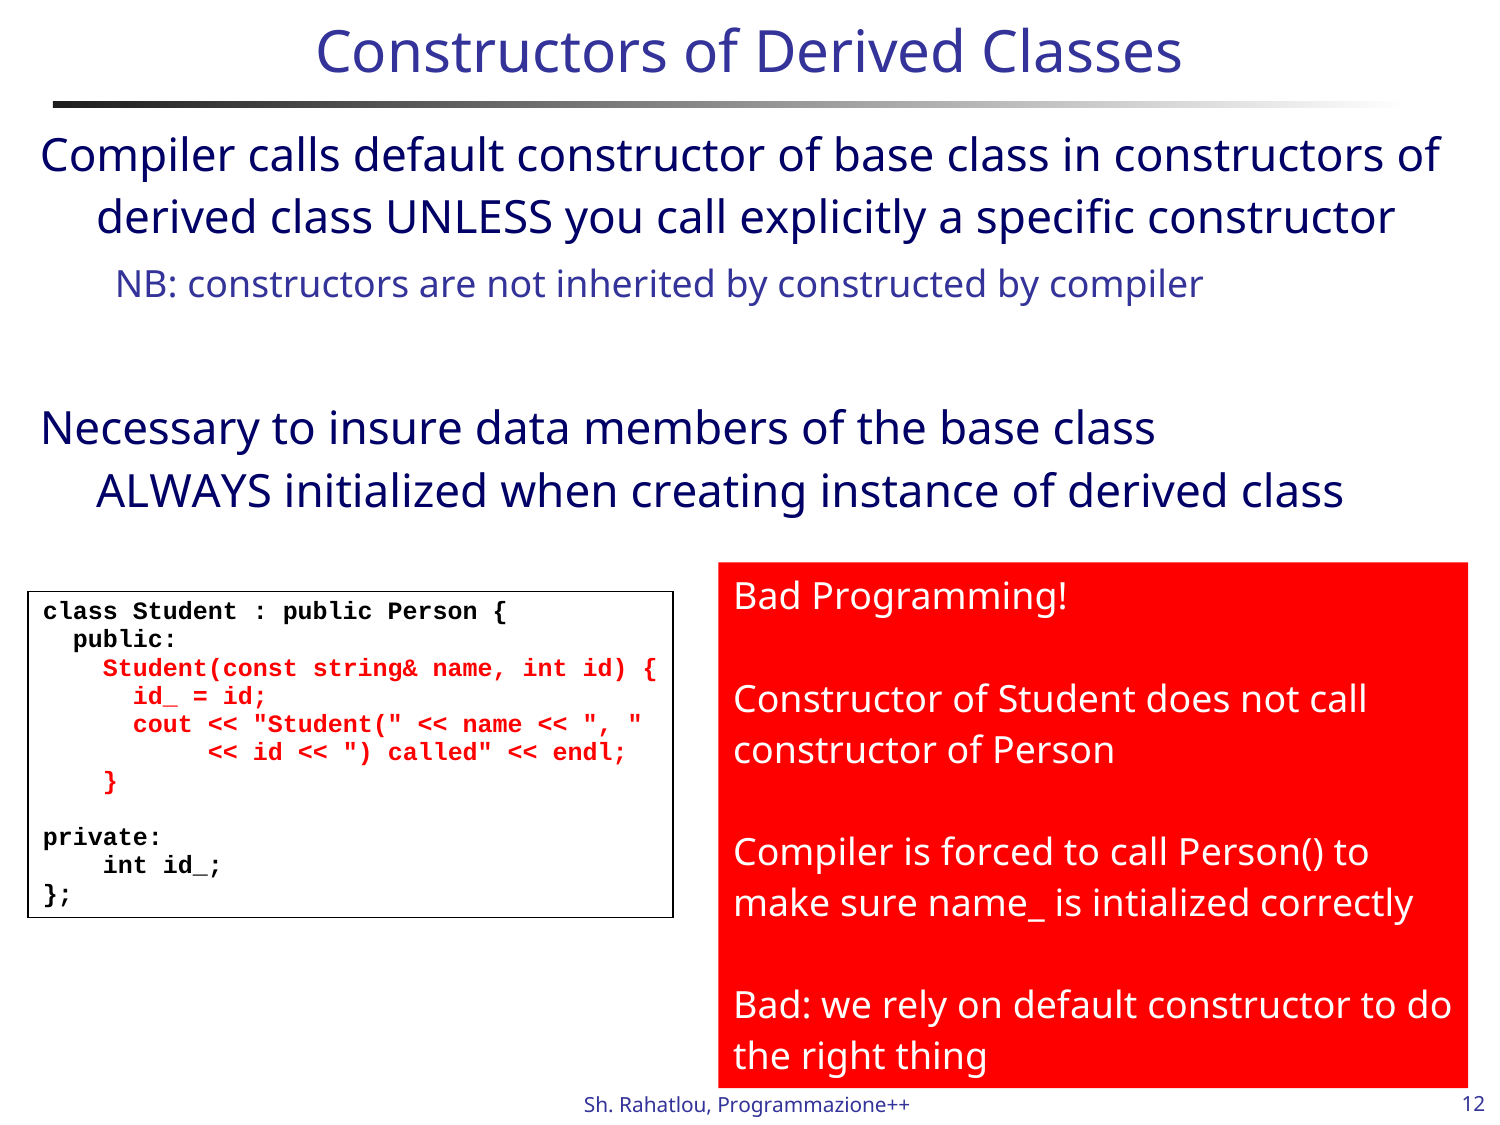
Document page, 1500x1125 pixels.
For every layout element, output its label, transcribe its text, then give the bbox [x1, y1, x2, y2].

list Compiler calls default constructor of base class in constructors of derived class UNLESS you call explicitly a specific constructor NB: constructors are not inherited by constructed by compiler Necessary to insure data members of the base class ALWAYS initialized when creating instance of derived class [24, 114, 1469, 1075]
title Constructors of Derived Classes [86, 2, 1412, 103]
text_box class Student : public Person { public: Student(const string& name, int id) { id_ = id; cout << "Student(" << name << ", " << id << ") called" << endl; } private: int id_; }; [28, 591, 673, 918]
text_box Bad Programming! Constructor of Student does not call constructor of Person Compiler is forced to call Person() to make sure name_ is intialized correctly Bad: we rely on default constructor to do the right thing [718, 562, 1469, 1089]
